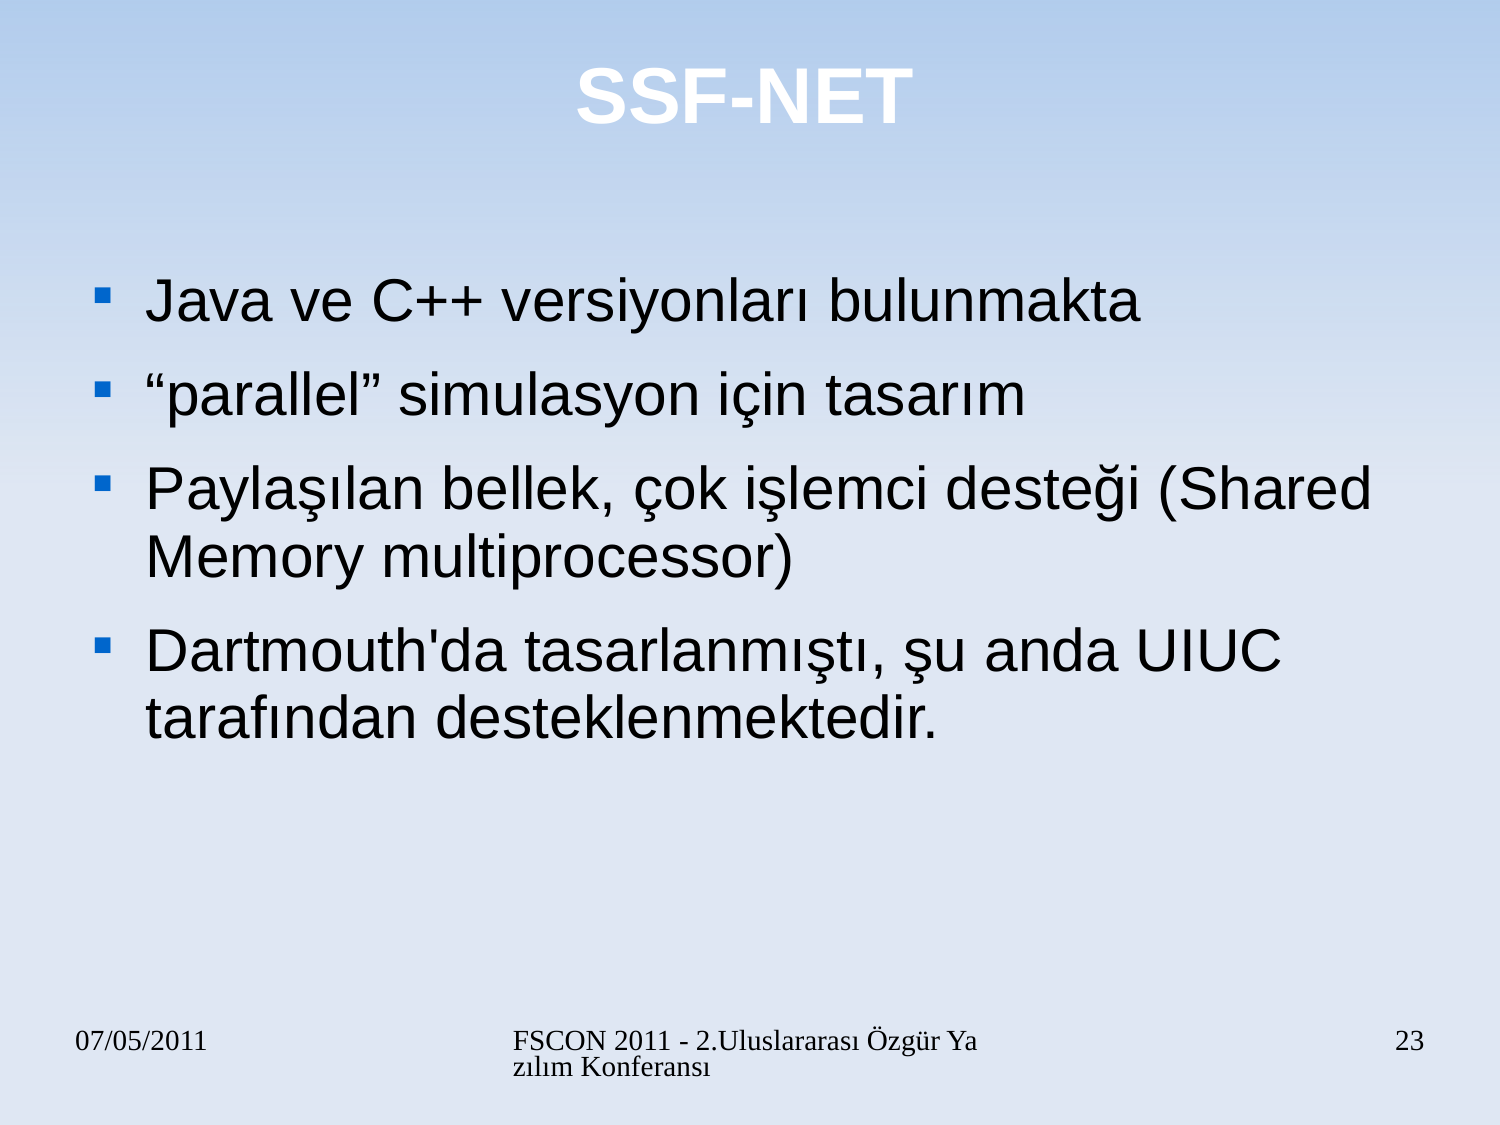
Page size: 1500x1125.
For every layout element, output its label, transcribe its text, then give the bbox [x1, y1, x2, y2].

picture [0, 0, 1500, 1125]
title SSF-NET [69, 0, 1420, 188]
list Java ve C++ versiyonları bulunmakta “parallel” simulasyon için tasarım Paylaşılan bellek, çok işlemci desteği (Shared Memory multiprocessor) Dartmouth'da tasarlanmıştı, şu anda UIUC tarafından desteklenmektedir. [75, 263, 1426, 1006]
